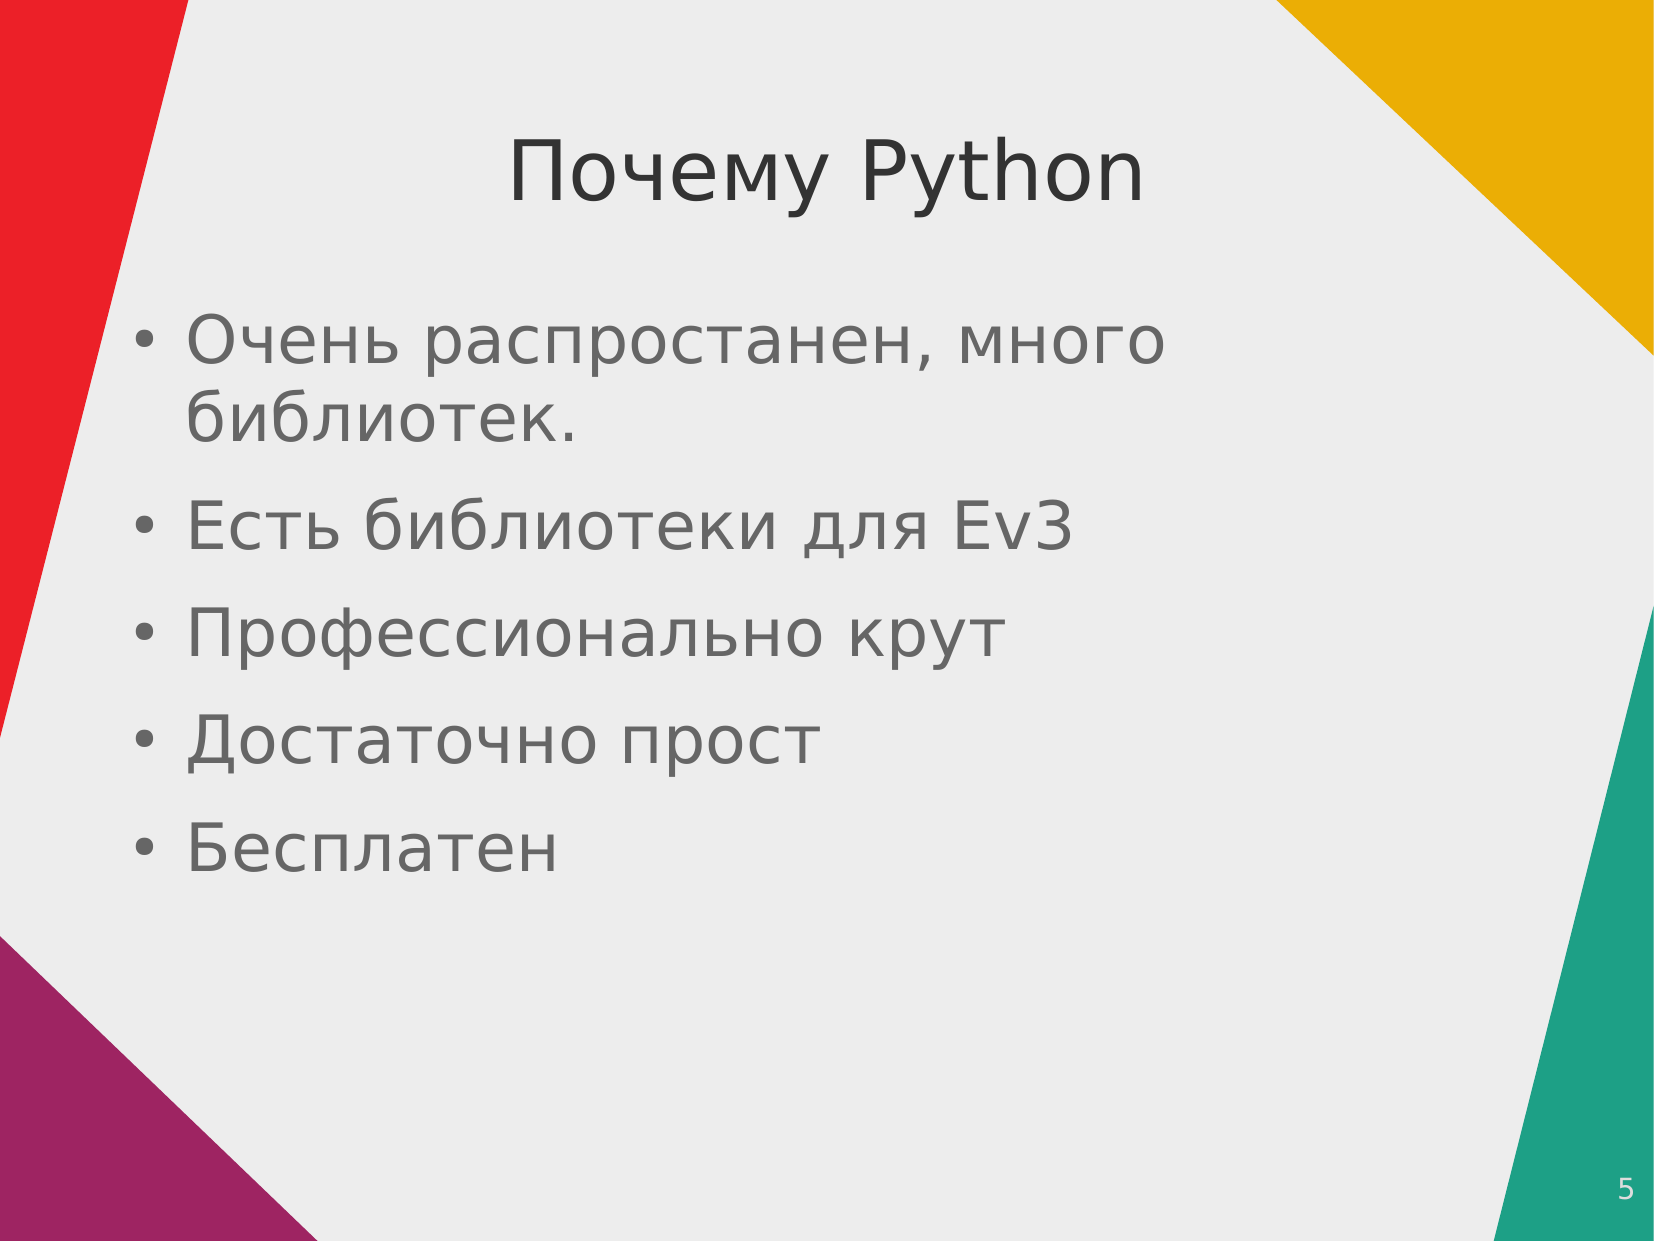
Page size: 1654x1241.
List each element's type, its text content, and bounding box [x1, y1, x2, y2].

list Очень распростанен, много библиотек. Есть библиотеки для Ev3 Профессионально крут Достаточно прост Бесплатен [114, 302, 1539, 1033]
title Почему Python [114, 73, 1539, 271]
